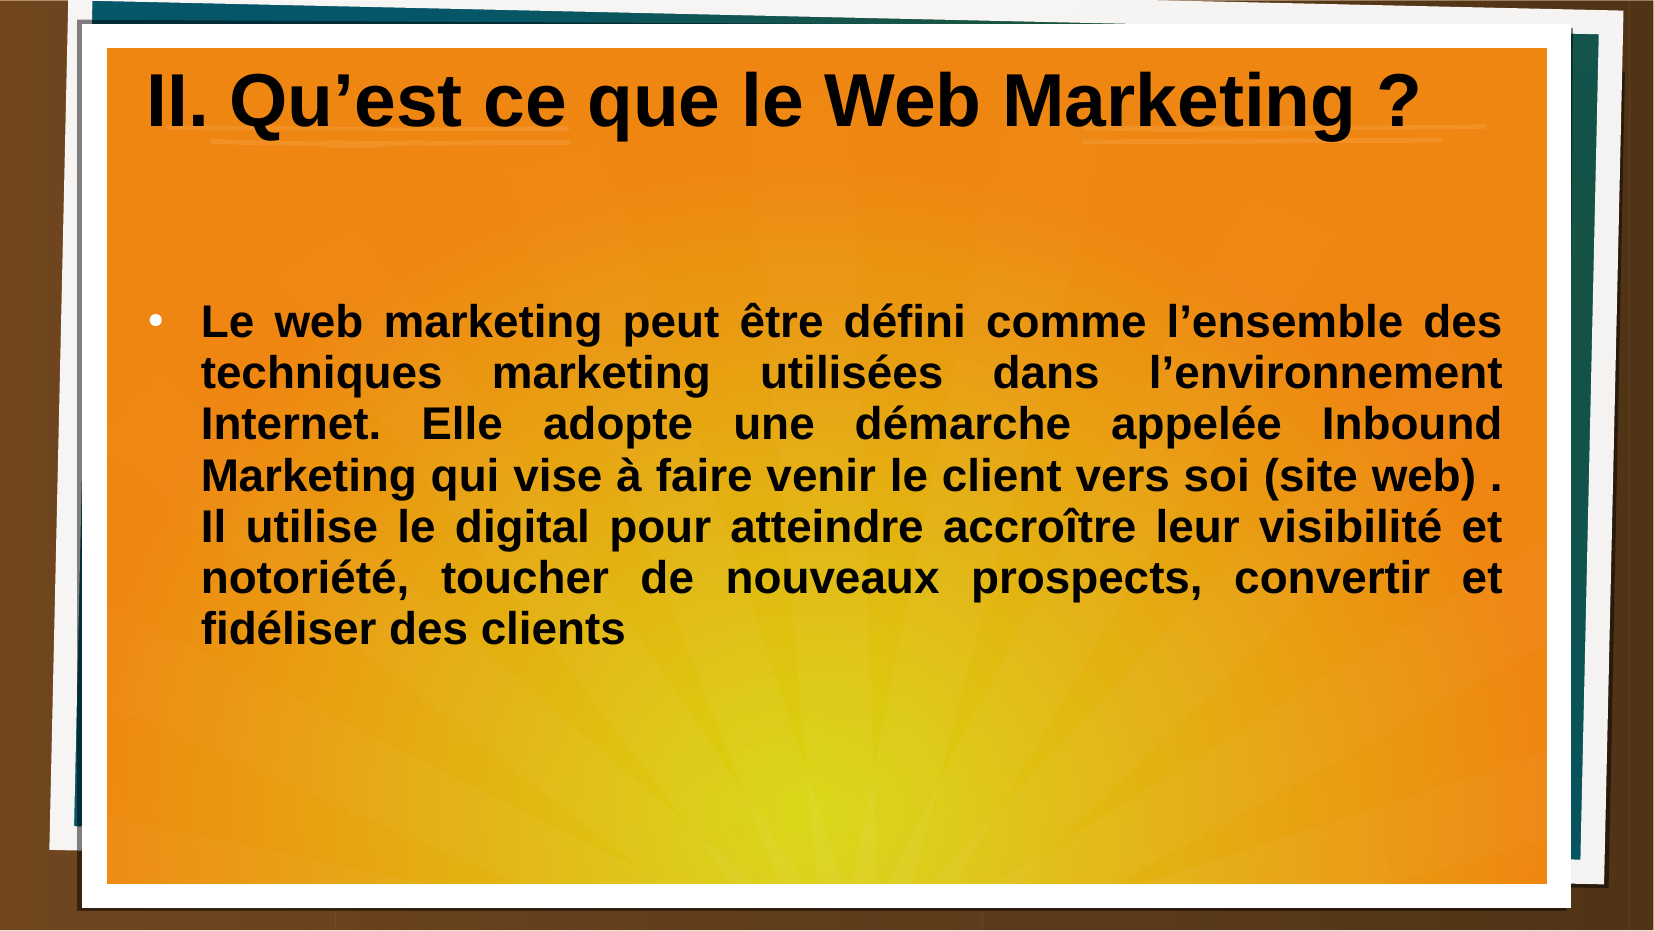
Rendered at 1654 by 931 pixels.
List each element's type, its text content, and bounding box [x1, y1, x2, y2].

title II. Qu’est ce que le Web Marketing ? [94, 11, 1477, 189]
list Le web marketing peut être défini comme l’ensemble des techniques marketing utilisées dans l’environnement Internet. Elle adopte une démarche appelée Inbound Marketing qui vise à faire venir le client vers soi (site web) . Il utilise le digital pour atteindre accroître leur visibilité et notoriété, toucher de nouveaux prospects, convertir et fidéliser des clients [129, 222, 1504, 762]
